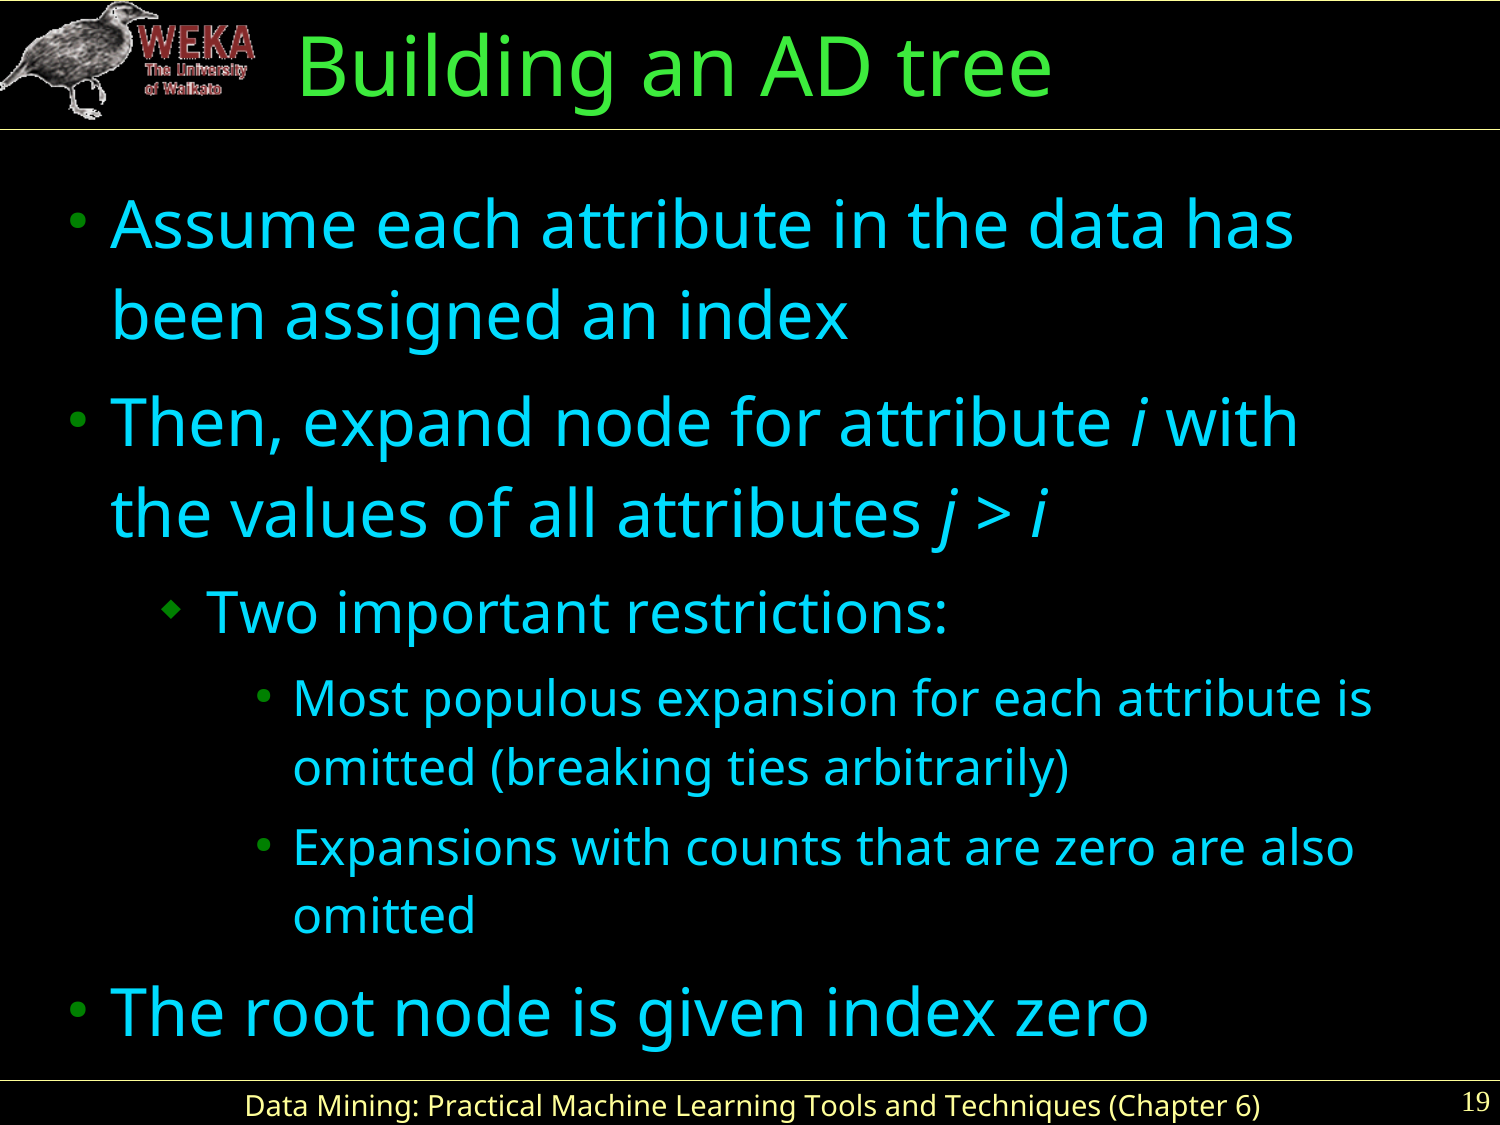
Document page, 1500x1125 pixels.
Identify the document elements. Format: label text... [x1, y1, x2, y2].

title Building an AD tree [295, 0, 1486, 159]
picture [0, 1, 266, 129]
list Assume each attribute in the data has been assigned an index Then, expand node for attribute i with the values of all attributes j > i Two important restrictions: Most populous expansion for each attribute is omitted (breaking ties arbitrarily) Expansions with counts that are zero are also omitted The root node is given index zero [67, 177, 1418, 1093]
